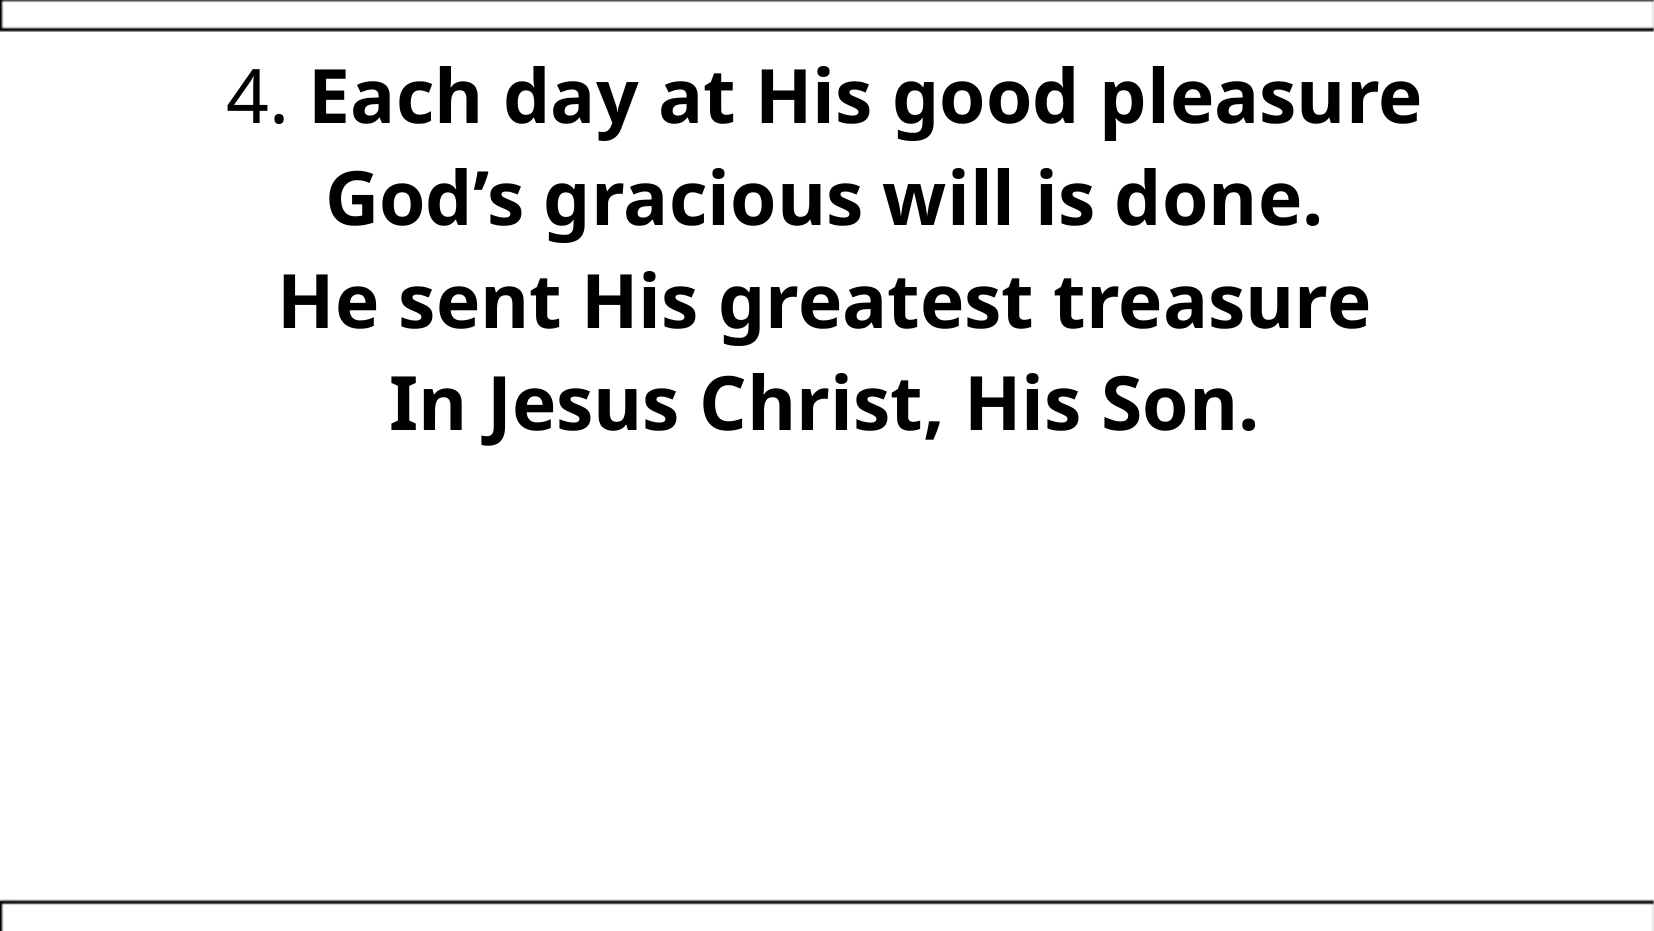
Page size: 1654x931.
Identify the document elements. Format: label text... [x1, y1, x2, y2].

text_box 4. Each day at His good pleasure God’s gracious will is done. He sent His greatest treasure In Jesus Christ, His Son. [90, 35, 1561, 451]
picture [0, 0, 1654, 931]
